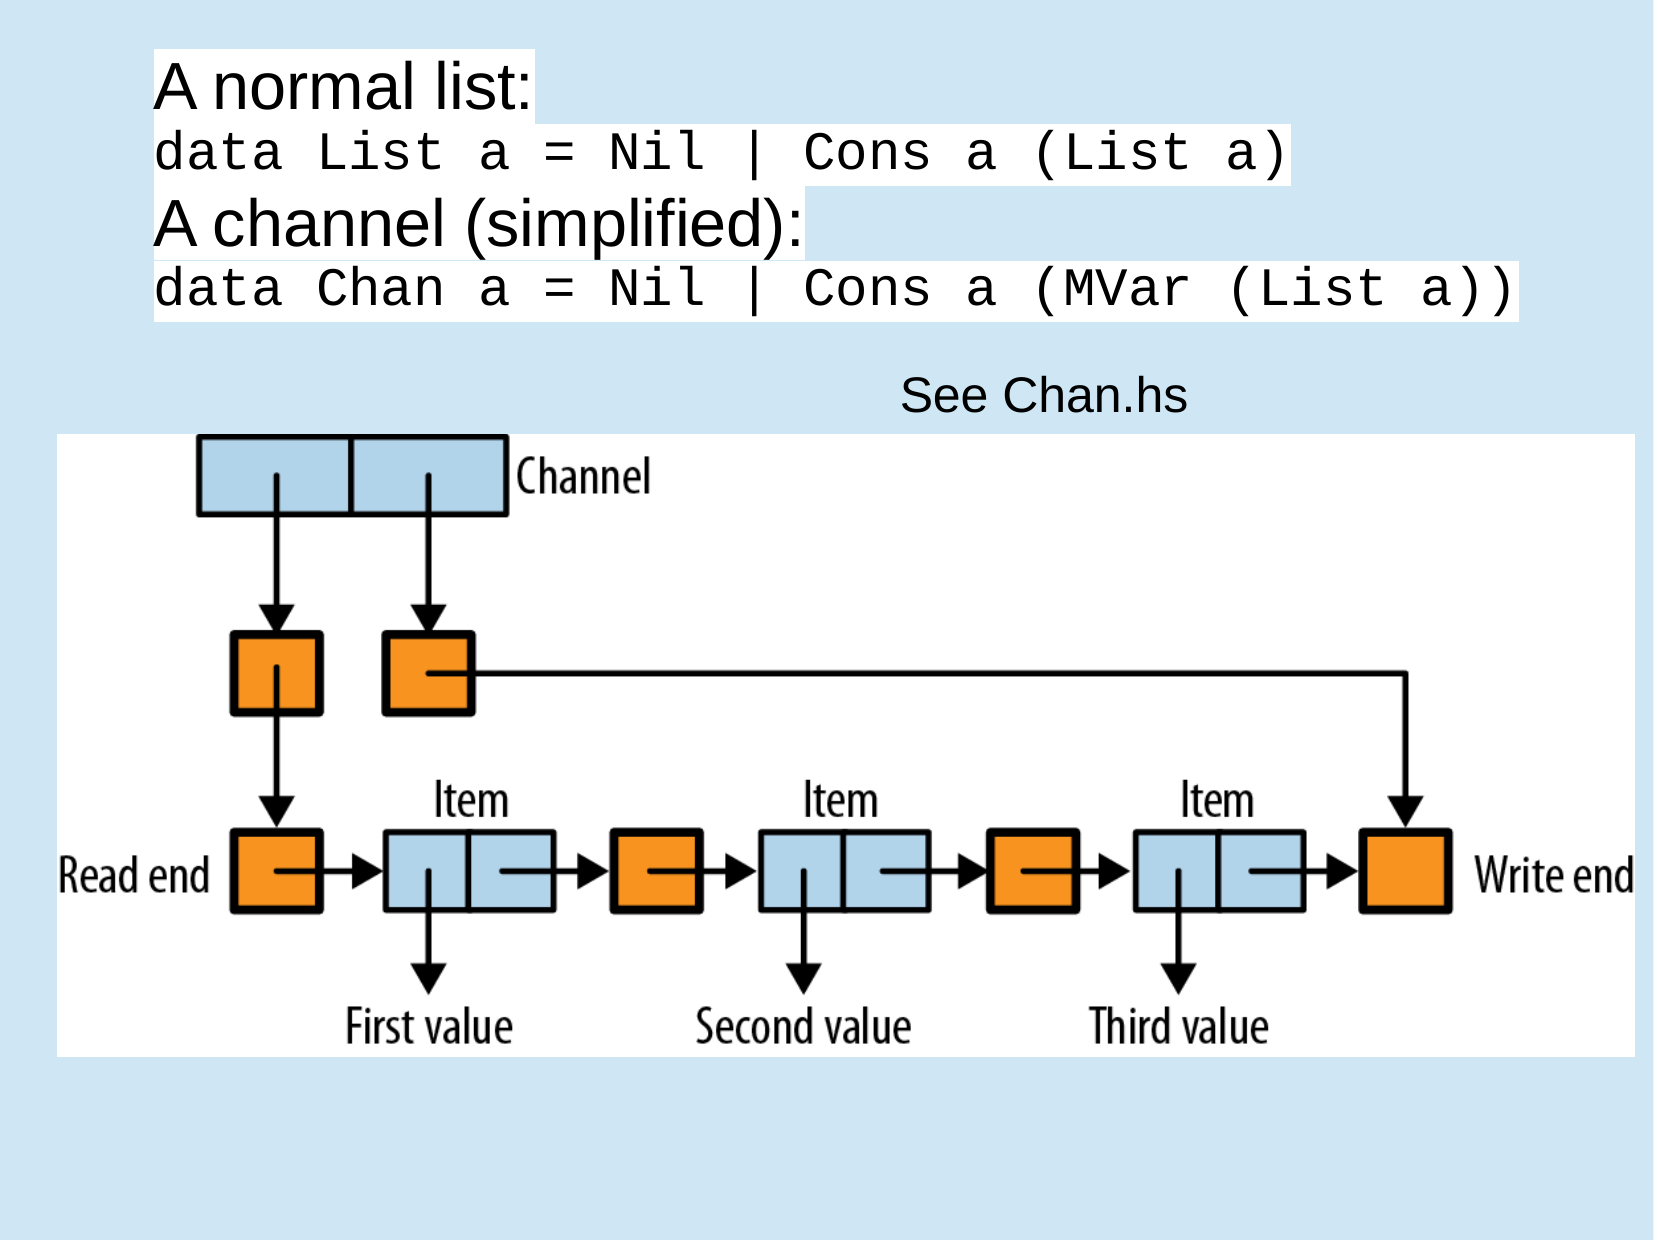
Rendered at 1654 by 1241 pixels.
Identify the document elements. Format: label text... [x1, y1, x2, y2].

text_box See Chan.hs [884, 359, 1204, 488]
list A normal list: data List a = Nil | Cons a (List a) A channel (simplified): data Chan a = Nil | Cons a (MVar (List a)) [82, 49, 1571, 434]
picture [57, 434, 1635, 1057]
